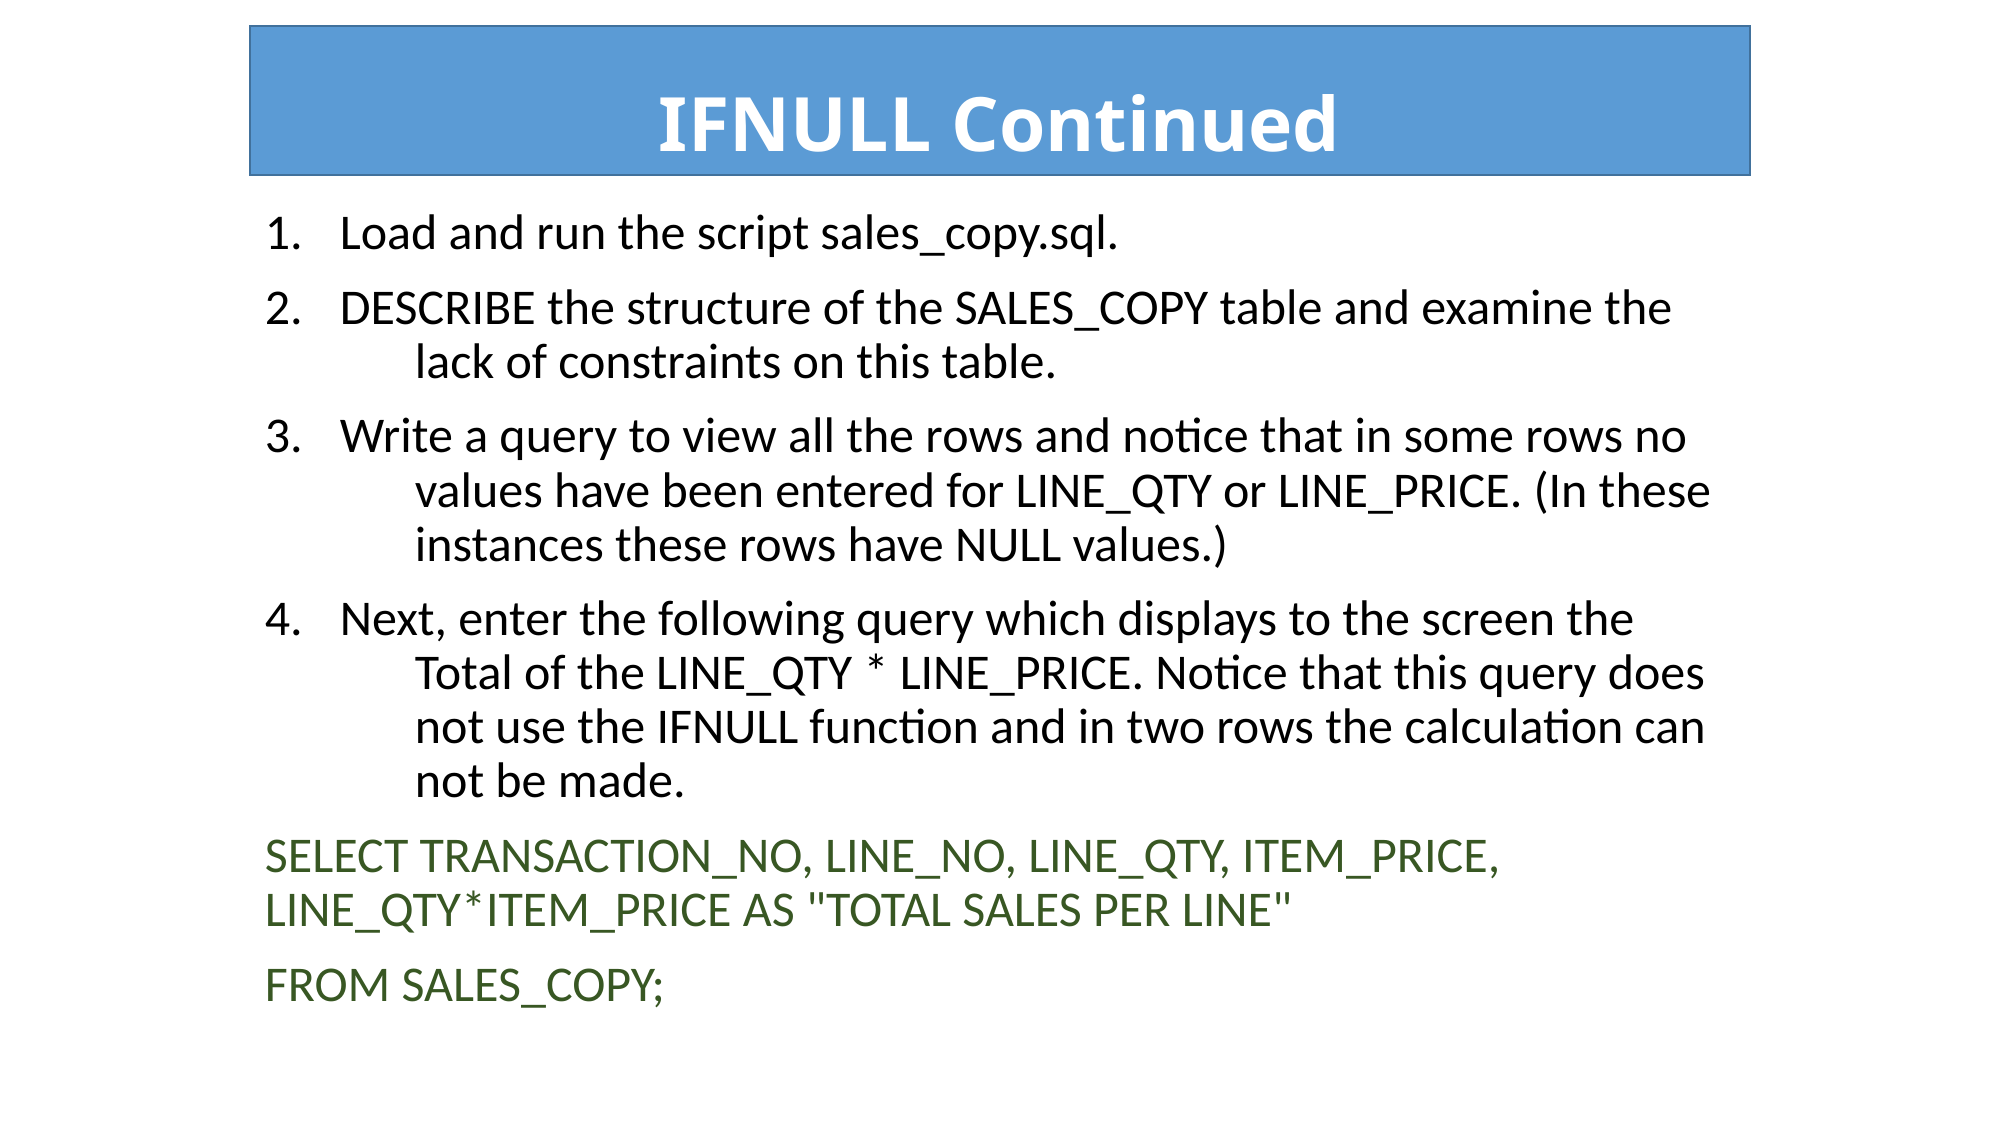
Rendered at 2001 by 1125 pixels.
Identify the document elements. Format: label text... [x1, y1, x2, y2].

title IFNULL Continued [249, 26, 1750, 176]
subtitle Load and run the script sales_copy.sql. DESCRIBE the structure of the SALES_COPY table and examine the lack of constraints on this table. Write a query to view all the rows and notice that in some rows no values have been entered for LINE_QTY or LINE_PRICE. (In these instances these rows have NULL values.) Next, enter the following query which displays to the screen the Total of the LINE_QTY * LINE_PRICE. Notice that this query does not use the IFNULL function and in two rows the calculation can not be made. SELECT TRANSACTION_NO, LINE_NO, LINE_QTY, ITEM_PRICE, LINE_QTY*ITEM_PRICE AS "TOTAL SALES PER LINE" FROM SALES_COPY; [249, 198, 1750, 1051]
